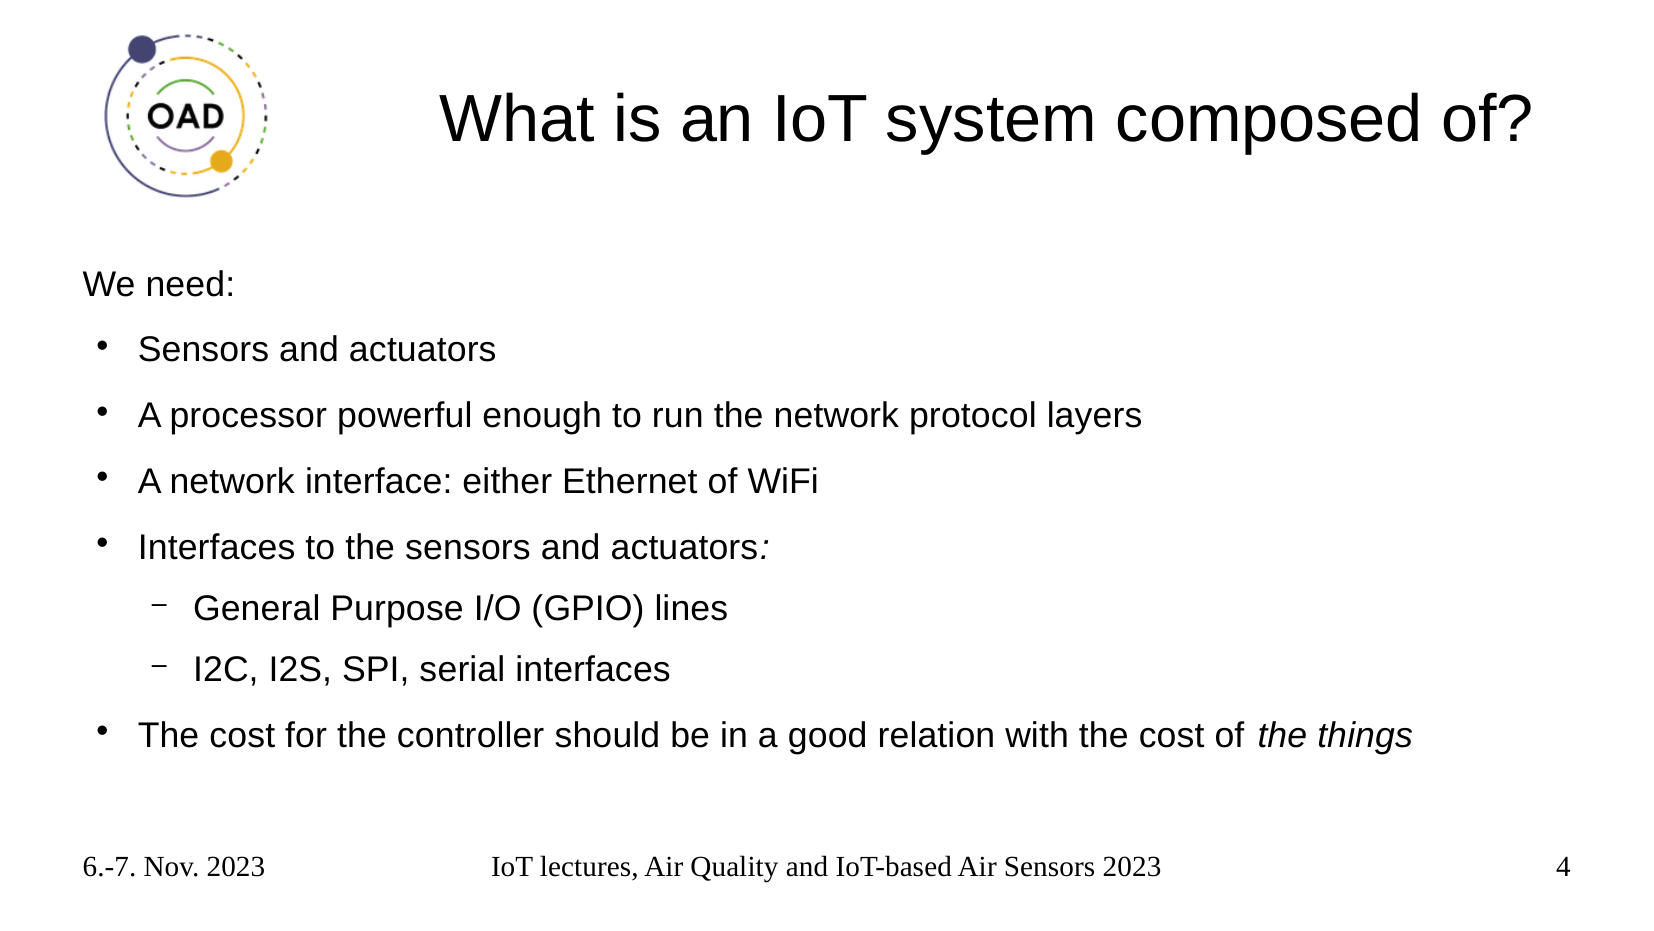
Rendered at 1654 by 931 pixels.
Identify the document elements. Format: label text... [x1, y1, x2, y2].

picture [64, 20, 302, 218]
list We need: Sensors and actuators A processor powerful enough to run the network protocol layers A network interface: either Ethernet of WiFi Interfaces to the sensors and actuators: General Purpose I/O (GPIO) lines I2C, I2S, SPI, serial interfaces The cost for the controller should be in a good relation with the cost of the things [82, 217, 1571, 757]
title What is an IoT system composed of? [403, 37, 1571, 193]
